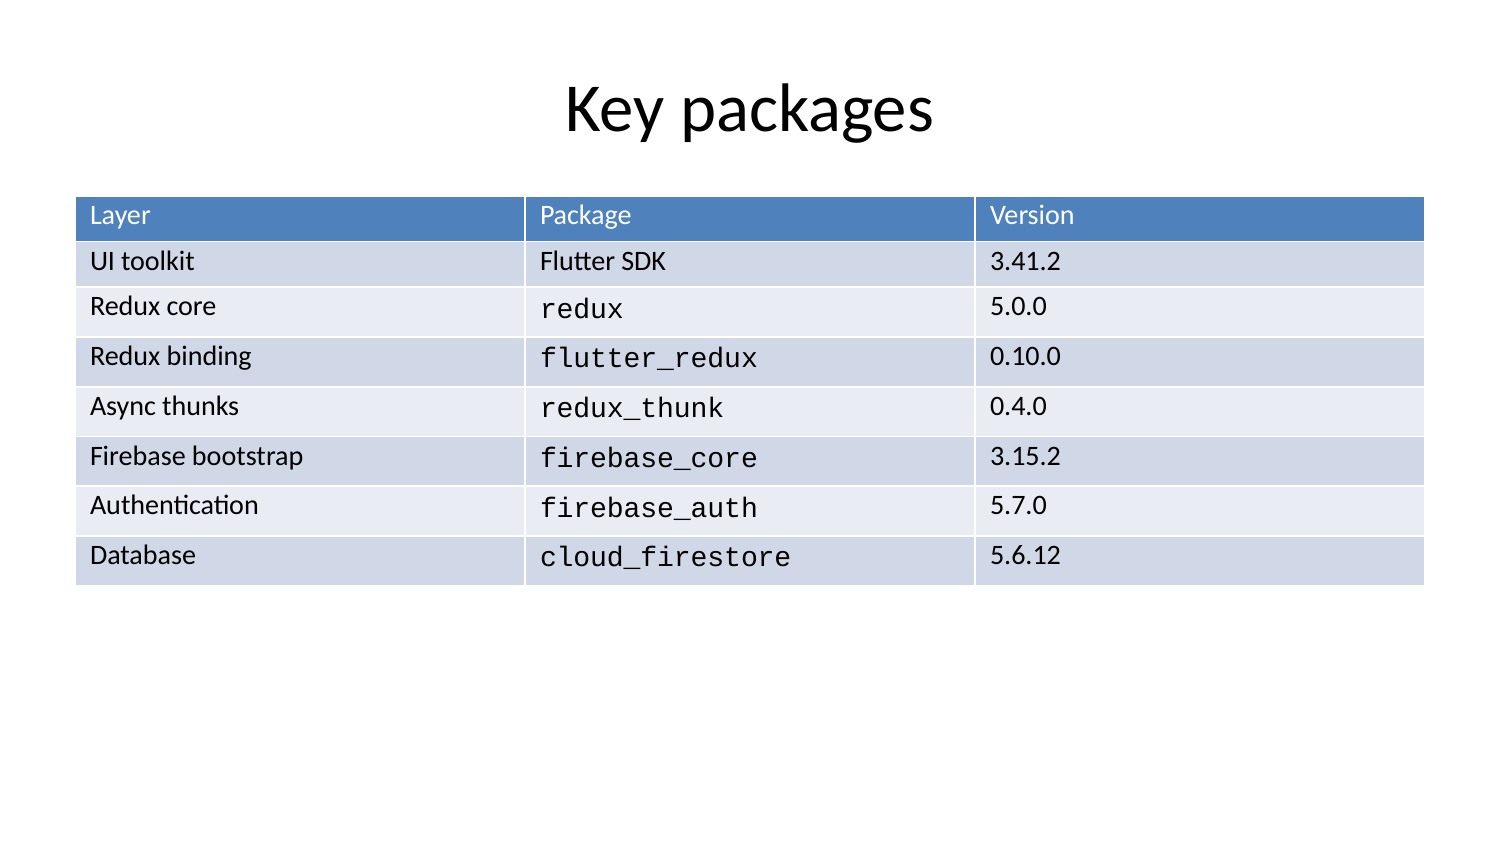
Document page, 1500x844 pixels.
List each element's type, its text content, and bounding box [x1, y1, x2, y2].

table_cell Firebase bootstrap [76, 437, 524, 485]
table_cell firebase_core [526, 437, 974, 485]
table_header Layer [76, 197, 524, 241]
table_cell cloud_firestore [526, 537, 974, 585]
table_cell 5.0.0 [976, 288, 1424, 336]
table_cell Redux binding [76, 338, 524, 386]
table_cell 5.7.0 [976, 487, 1424, 535]
table_cell Flutter SDK [526, 242, 974, 286]
table_cell 3.15.2 [976, 437, 1424, 485]
title Key packages [75, 33, 1425, 175]
table_cell 3.41.2 [976, 242, 1424, 286]
table_header Version [976, 197, 1424, 241]
table_cell Authentication [76, 487, 524, 535]
table_cell UI toolkit [76, 242, 524, 286]
table_cell Redux core [76, 288, 524, 336]
table_cell flutter_redux [526, 338, 974, 386]
table_cell redux [526, 288, 974, 336]
table_cell redux_thunk [526, 388, 974, 436]
table_cell Async thunks [76, 388, 524, 436]
table_header Package [526, 197, 974, 241]
table_cell 0.4.0 [976, 388, 1424, 436]
table_cell firebase_auth [526, 487, 974, 535]
table_cell 0.10.0 [976, 338, 1424, 386]
table_cell Database [76, 537, 524, 585]
table_cell 5.6.12 [976, 537, 1424, 585]
